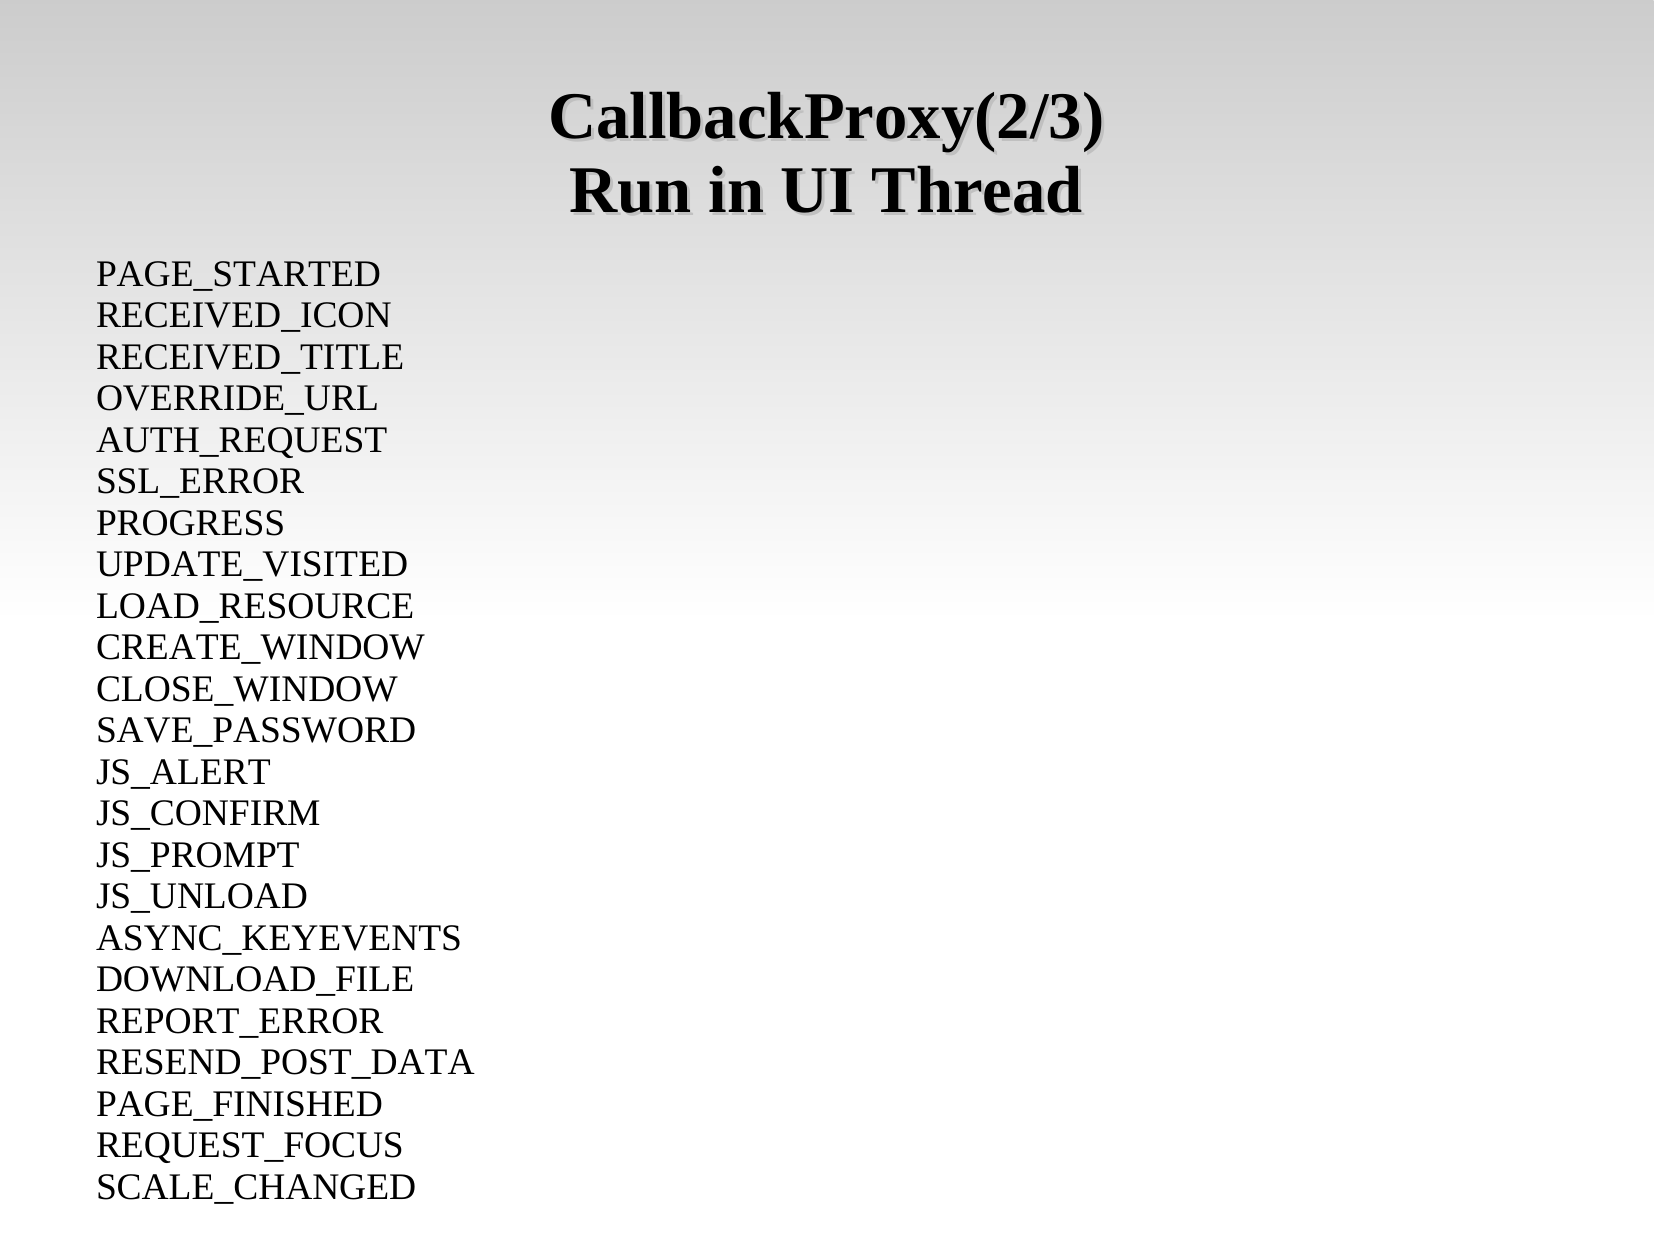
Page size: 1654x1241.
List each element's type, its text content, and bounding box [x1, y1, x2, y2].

title CallbackProxy(2/3) Run in UI Thread [82, 56, 1571, 250]
subtitle PAGE_STARTED RECEIVED_ICON RECEIVED_TITLE OVERRIDE_URL AUTH_REQUEST SSL_ERROR PROGRESS UPDATE_VISITED LOAD_RESOURCE CREATE_WINDOW CLOSE_WINDOW SAVE_PASSWORD JS_ALERT JS_CONFIRM JS_PROMPT JS_UNLOAD ASYNC_KEYEVENTS DOWNLOAD_FILE REPORT_ERROR RESEND_POST_DATA PAGE_FINISHED REQUEST_FOCUS SCALE_CHANGED [96, 252, 1585, 1208]
